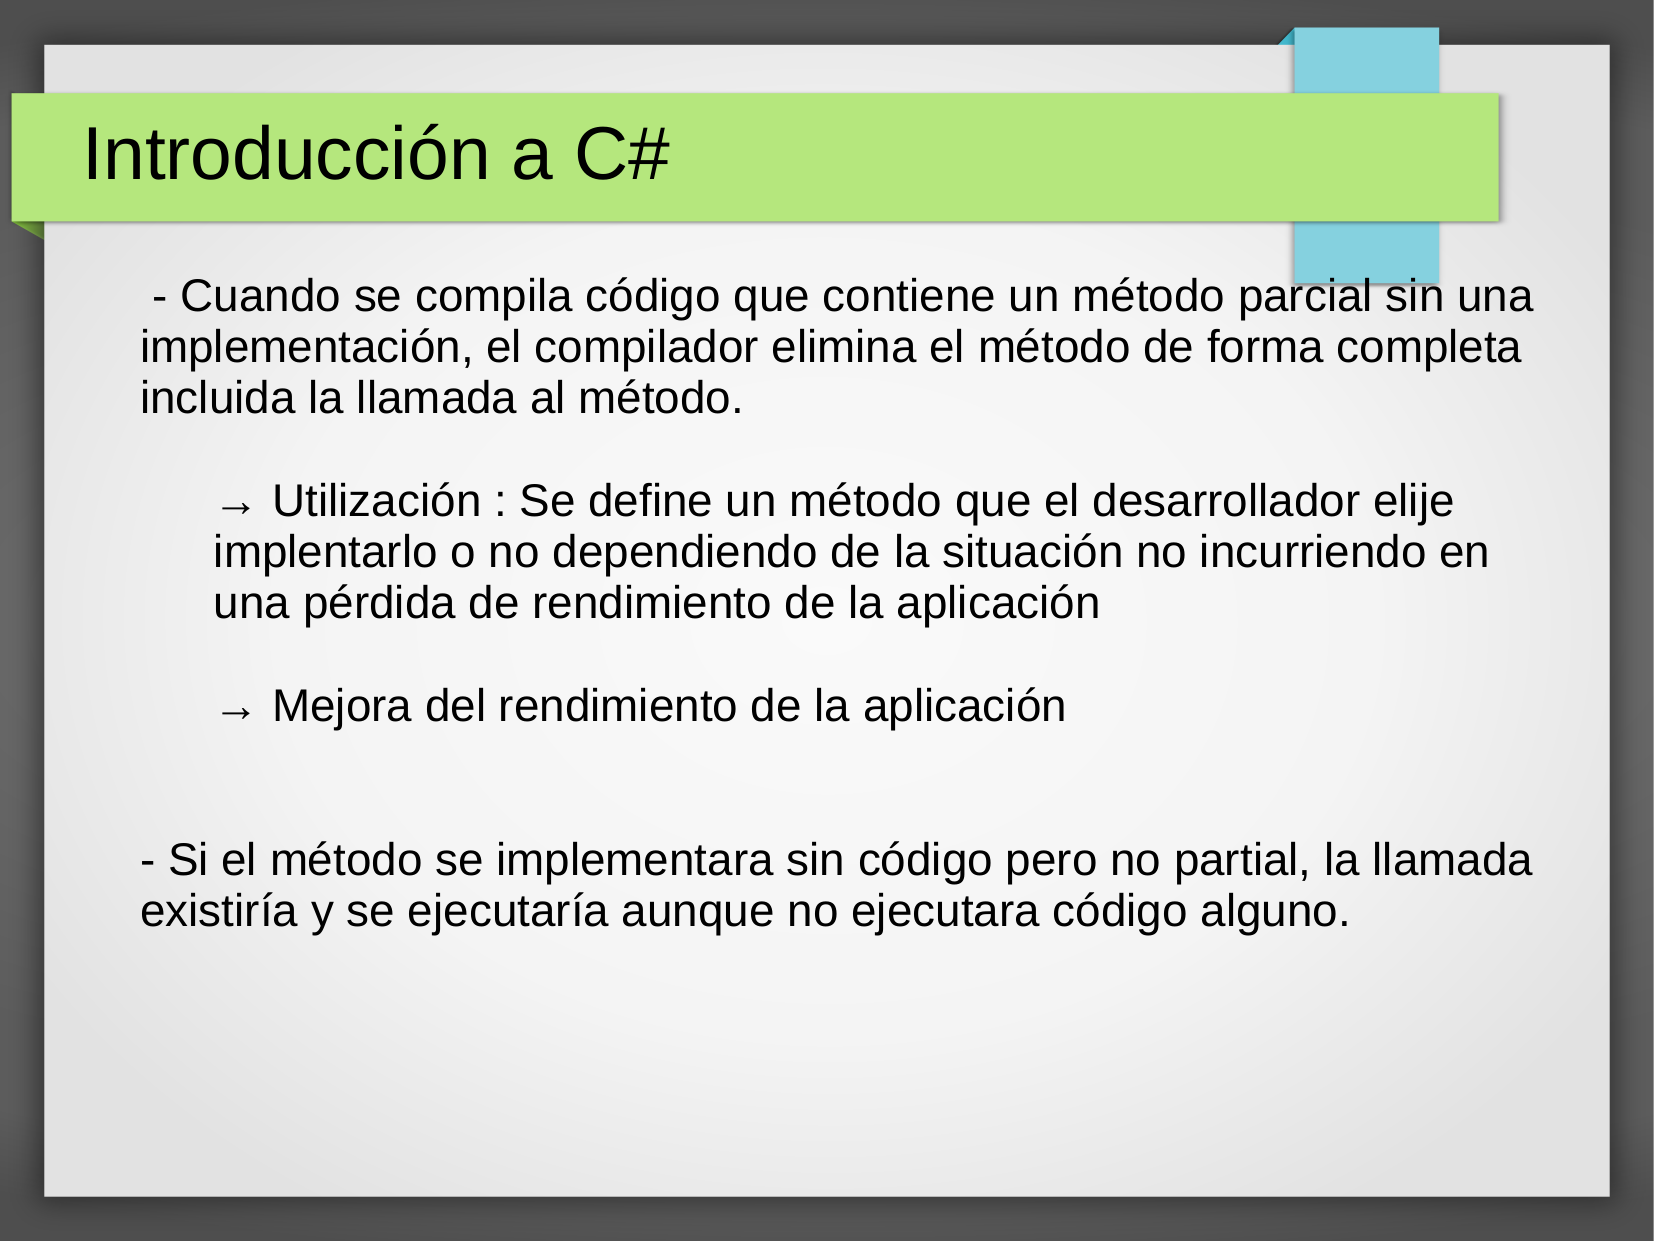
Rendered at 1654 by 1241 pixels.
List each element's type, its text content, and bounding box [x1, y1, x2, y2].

picture [0, 0, 1654, 1241]
title Introducción a C# [82, 94, 1264, 213]
text_box - Cuando se compila código que contiene un método parcial sin una implementación, el compilador elimina el método de forma completa incluida la llamada al método. → Utilización : Se define un método que el desarrollador elije implentarlo o no dependiendo de la situación no incurriendo en una pérdida de rendimiento de la aplicación → Mejora del rendimiento de la aplicación - Si el método se implementara sin código pero no partial, la llamada existiría y se ejecutaría aunque no ejecutara código alguno. [66, 269, 1536, 937]
